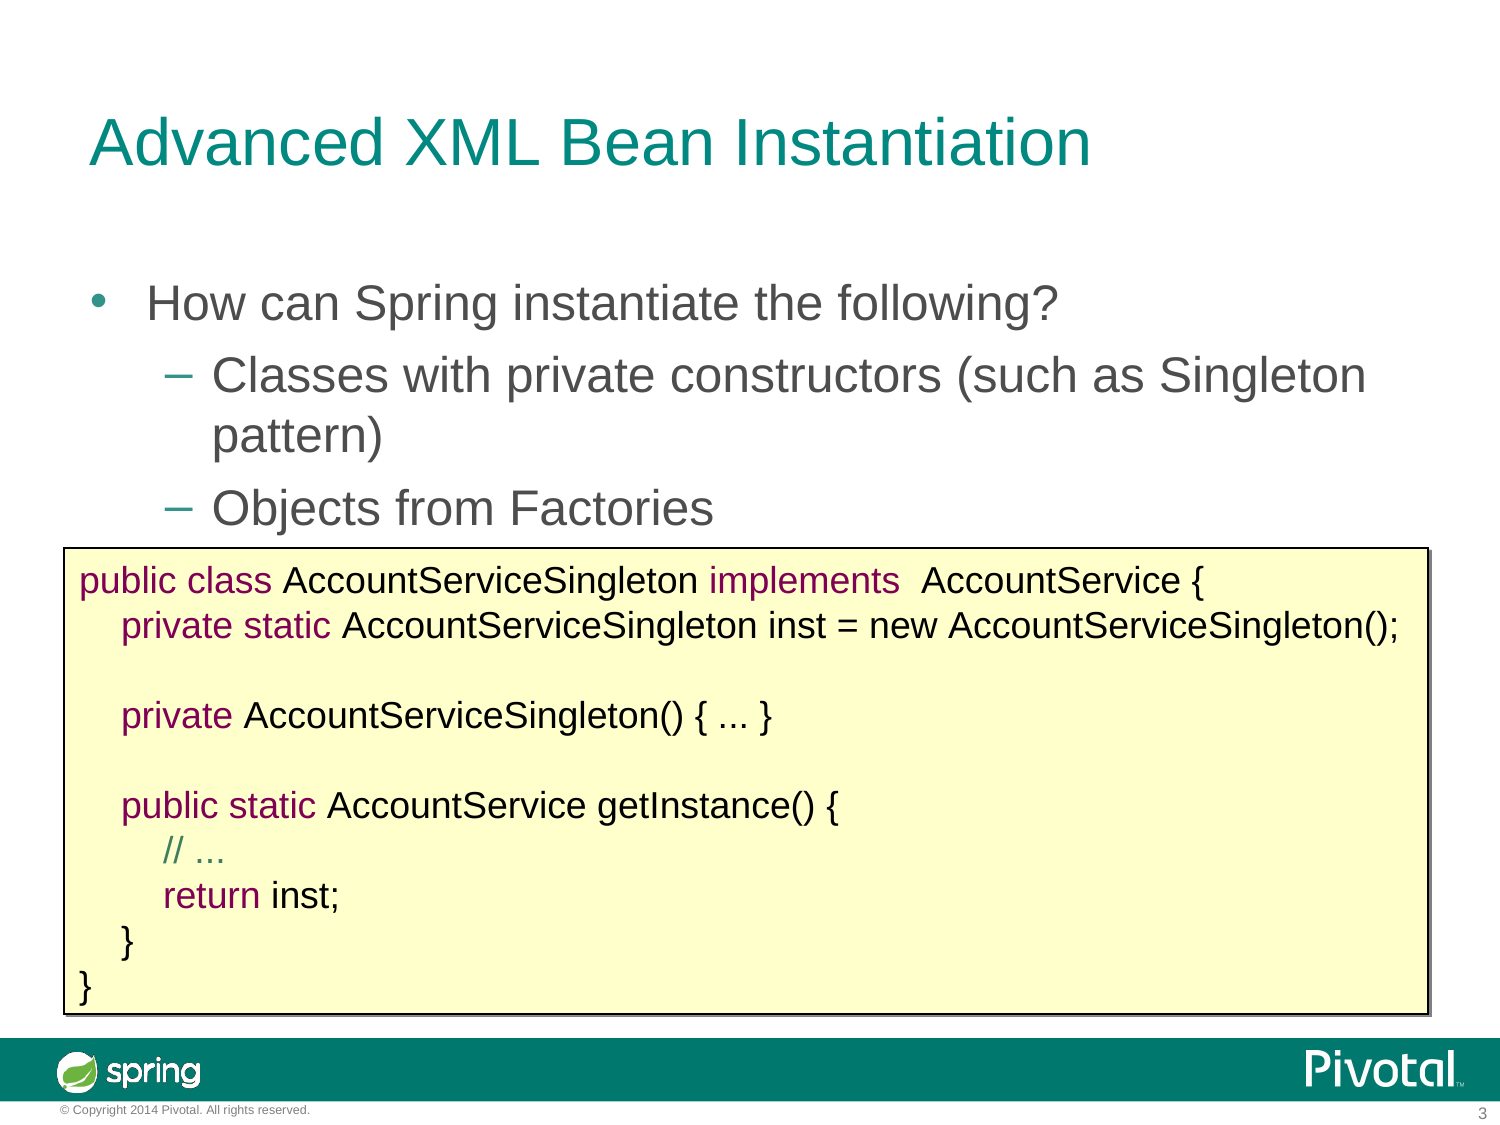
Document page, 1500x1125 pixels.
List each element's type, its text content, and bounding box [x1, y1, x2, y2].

picture [32, 1041, 210, 1103]
text_box public class AccountServiceSingleton implements AccountService { private static AccountServiceSingleton inst = new AccountServiceSingleton(); private AccountServiceSingleton() { ... } public static AccountService getInstance() { // ... return inst; } } [64, 548, 1429, 1014]
title Advanced XML Bean Instantiation [75, 45, 1426, 233]
list How can Spring instantiate the following? Classes with private constructors (such as Singleton pattern) Objects from Factories [75, 262, 1426, 548]
picture [1306, 1050, 1464, 1087]
